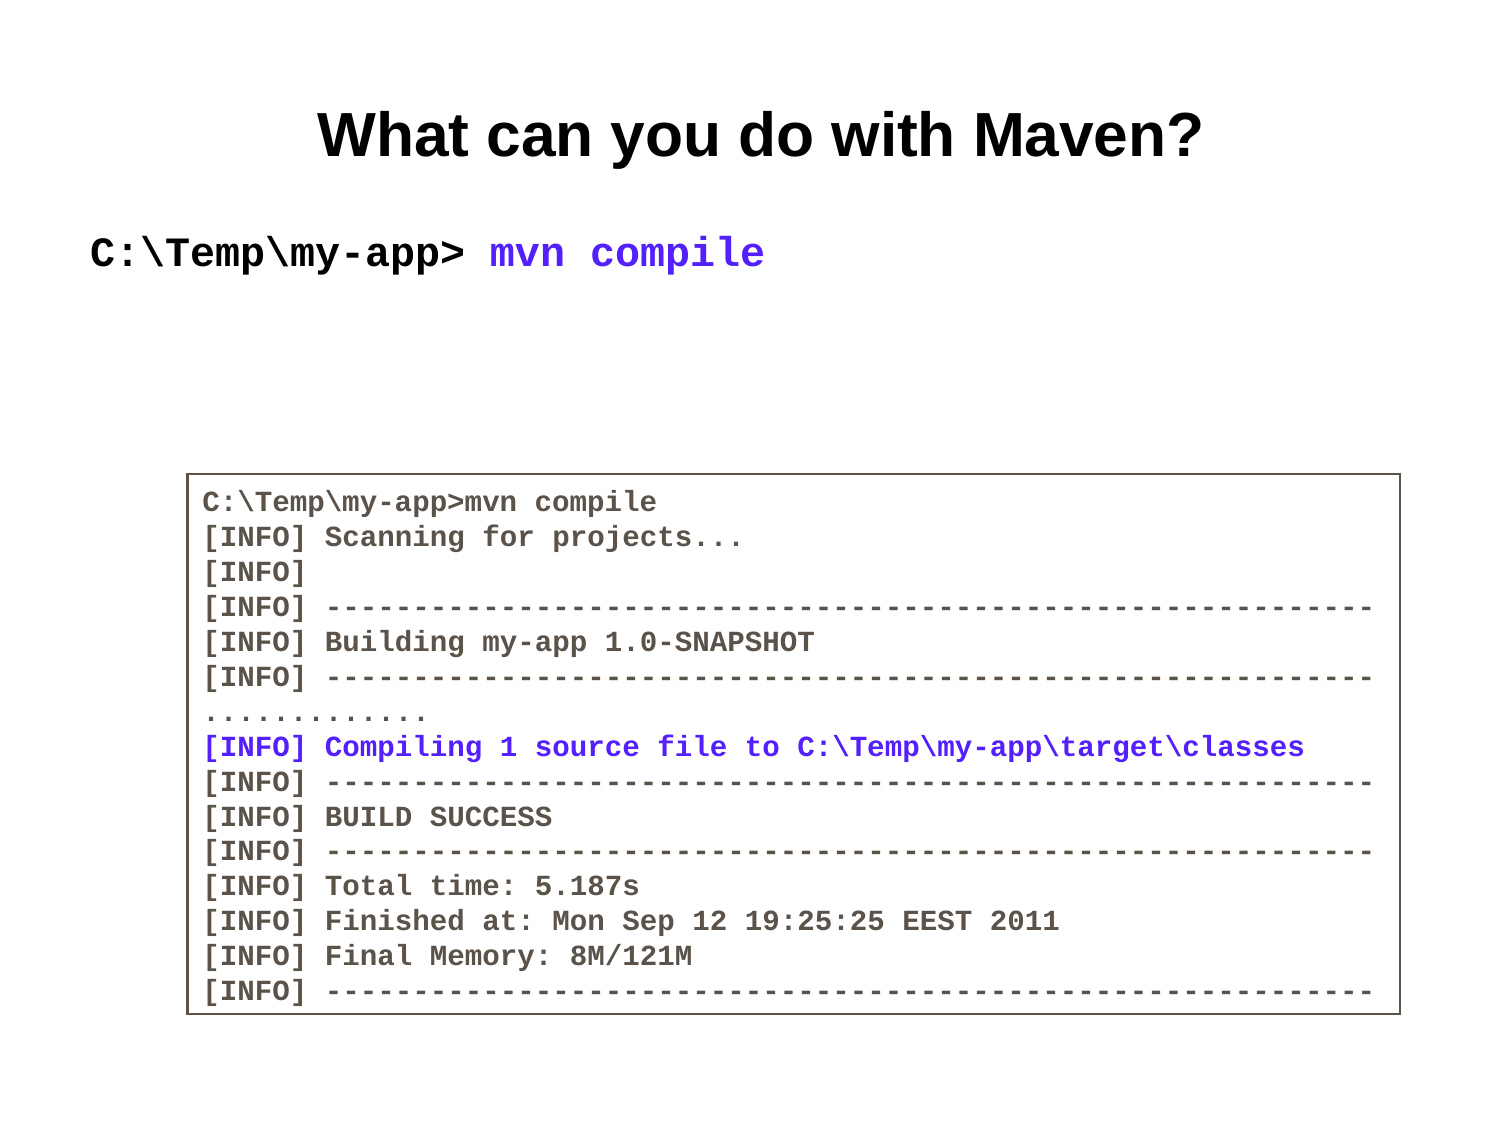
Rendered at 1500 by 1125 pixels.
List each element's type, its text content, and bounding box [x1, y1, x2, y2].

title What can you do with Maven? [75, 44, 1425, 177]
text_box C:\Temp\my-app>mvn compile [INFO] Scanning for projects... [INFO] [INFO] ------------------------------------------------------------ [INFO] Building my-app 1.0-SNAPSHOT [INFO] ------------------------------------------------------------ ............. [INFO] Compiling 1 source file to C:\Temp\my-app\target\classes [INFO] ------------------------------------------------------------ [INFO] BUILD SUCCESS [INFO] ------------------------------------------------------------ [INFO] Total time: 5.187s [INFO] Finished at: Mon Sep 12 19:25:25 EEST 2011 [INFO] Final Memory: 8M/121M [INFO] ------------------------------------------------------------ [187, 474, 1401, 1015]
list C:\Temp\my-app> mvn compile [75, 204, 1395, 1075]
